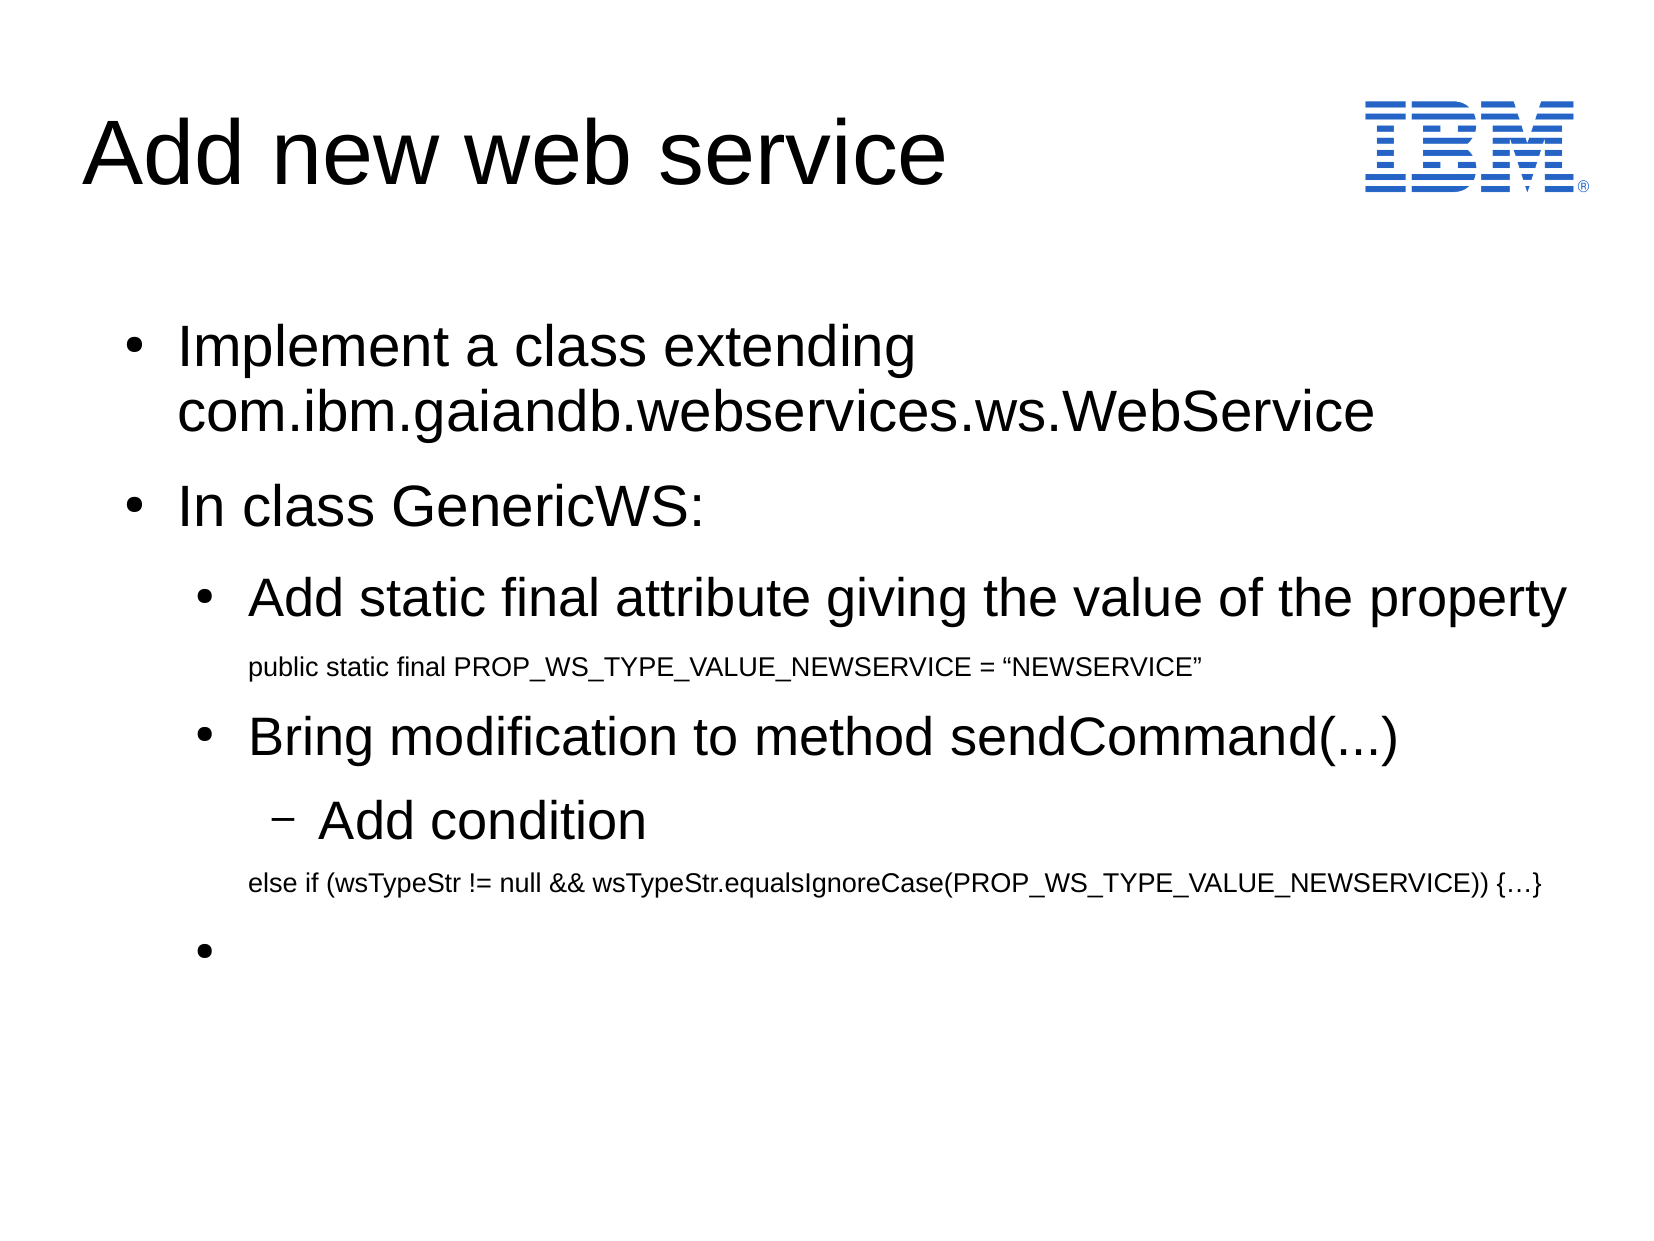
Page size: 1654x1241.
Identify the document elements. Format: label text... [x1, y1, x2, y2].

title Add new web service [82, 49, 1571, 257]
list Implement a class extending com.ibm.gaiandb.webservices.ws.WebService In class GenericWS: Add static final attribute giving the value of the property public static final PROP_WS_TYPE_VALUE_NEWSERVICE = “NEWSERVICE” Bring modification to method sendCommand(...) Add condition else if (wsTypeStr != null && wsTypeStr.equalsIgnoreCase(PROP_WS_TYPE_VALUE_NEWSERVICE)) {…} [106, 313, 1595, 1133]
list [82, 290, 1571, 1109]
picture [1358, 86, 1595, 207]
